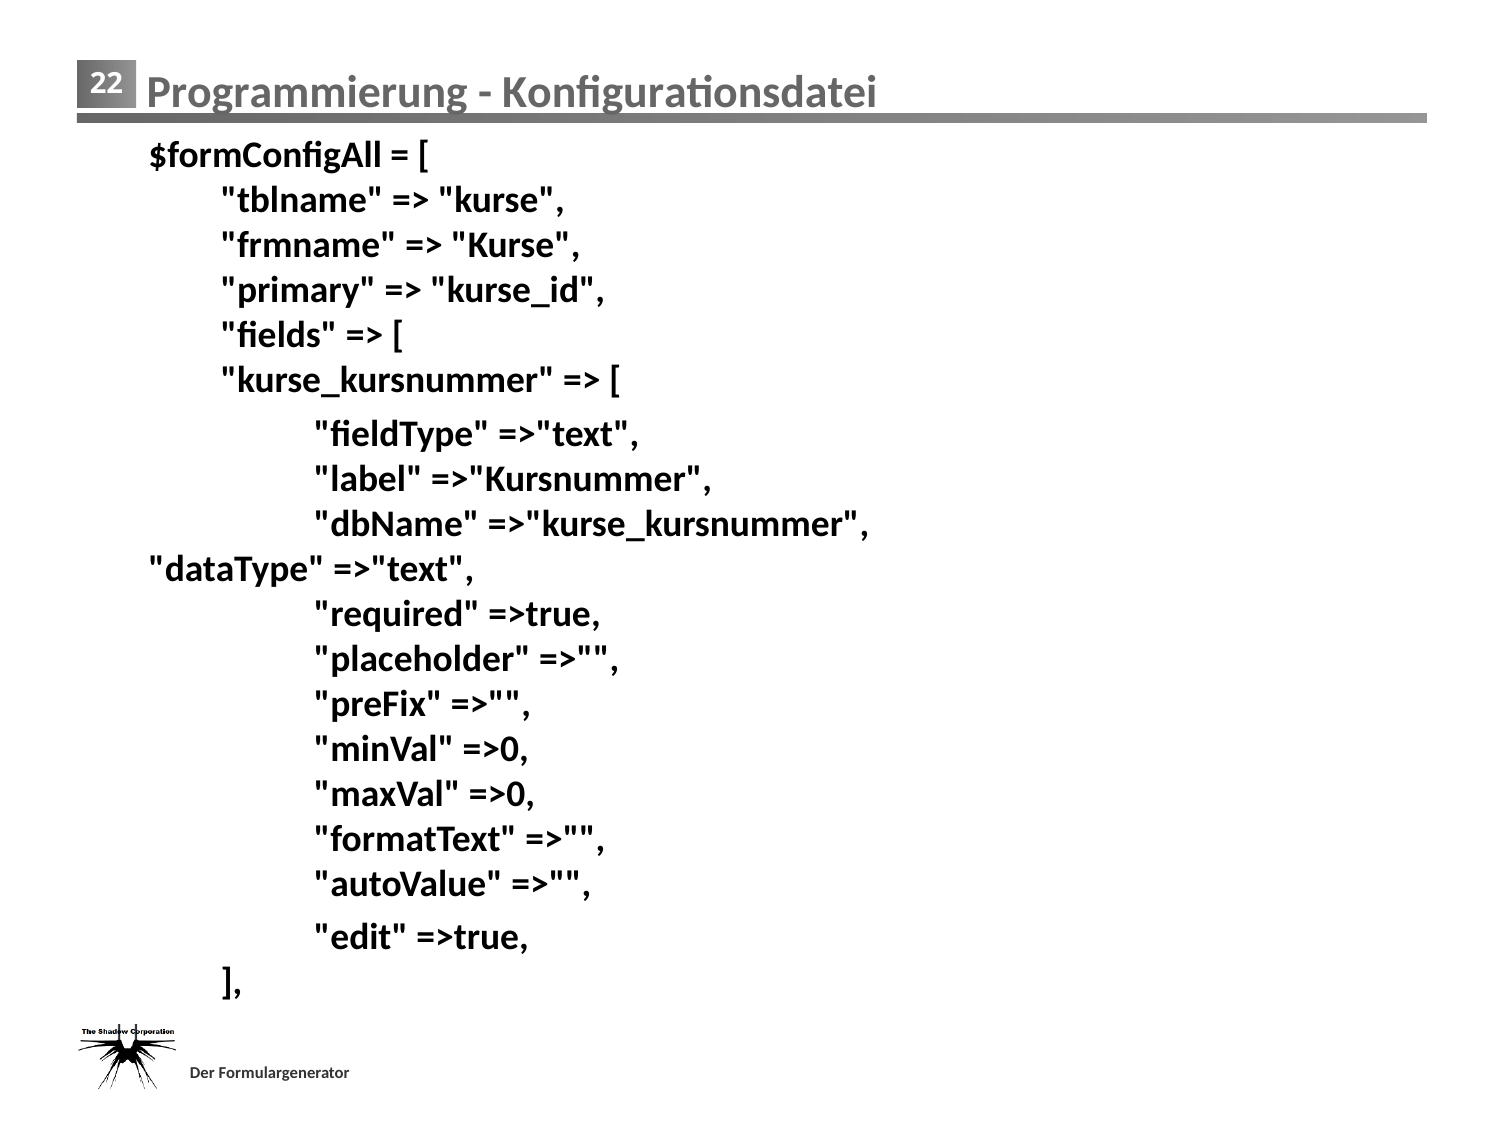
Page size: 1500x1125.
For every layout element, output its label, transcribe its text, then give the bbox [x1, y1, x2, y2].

text_box $formConfigAll = [ "tblname" => "kurse", "frmname" => "Kurse", "primary" => "kurse_id", "fields" => [ "kurse_kursnummer" => [ "fieldType" =>"text", "label" =>"Kursnummer", "dbName" =>"kurse_kursnummer", "dataType" =>"text", "required" =>true, "placeholder" =>"", "preFix" =>"", "minVal" =>0, "maxVal" =>0, "formatText" =>"", "autoValue" =>"", "edit" =>true, ], [74, 123, 1424, 1058]
title Programmierung - Konfigurationsdatei [131, 54, 1433, 125]
